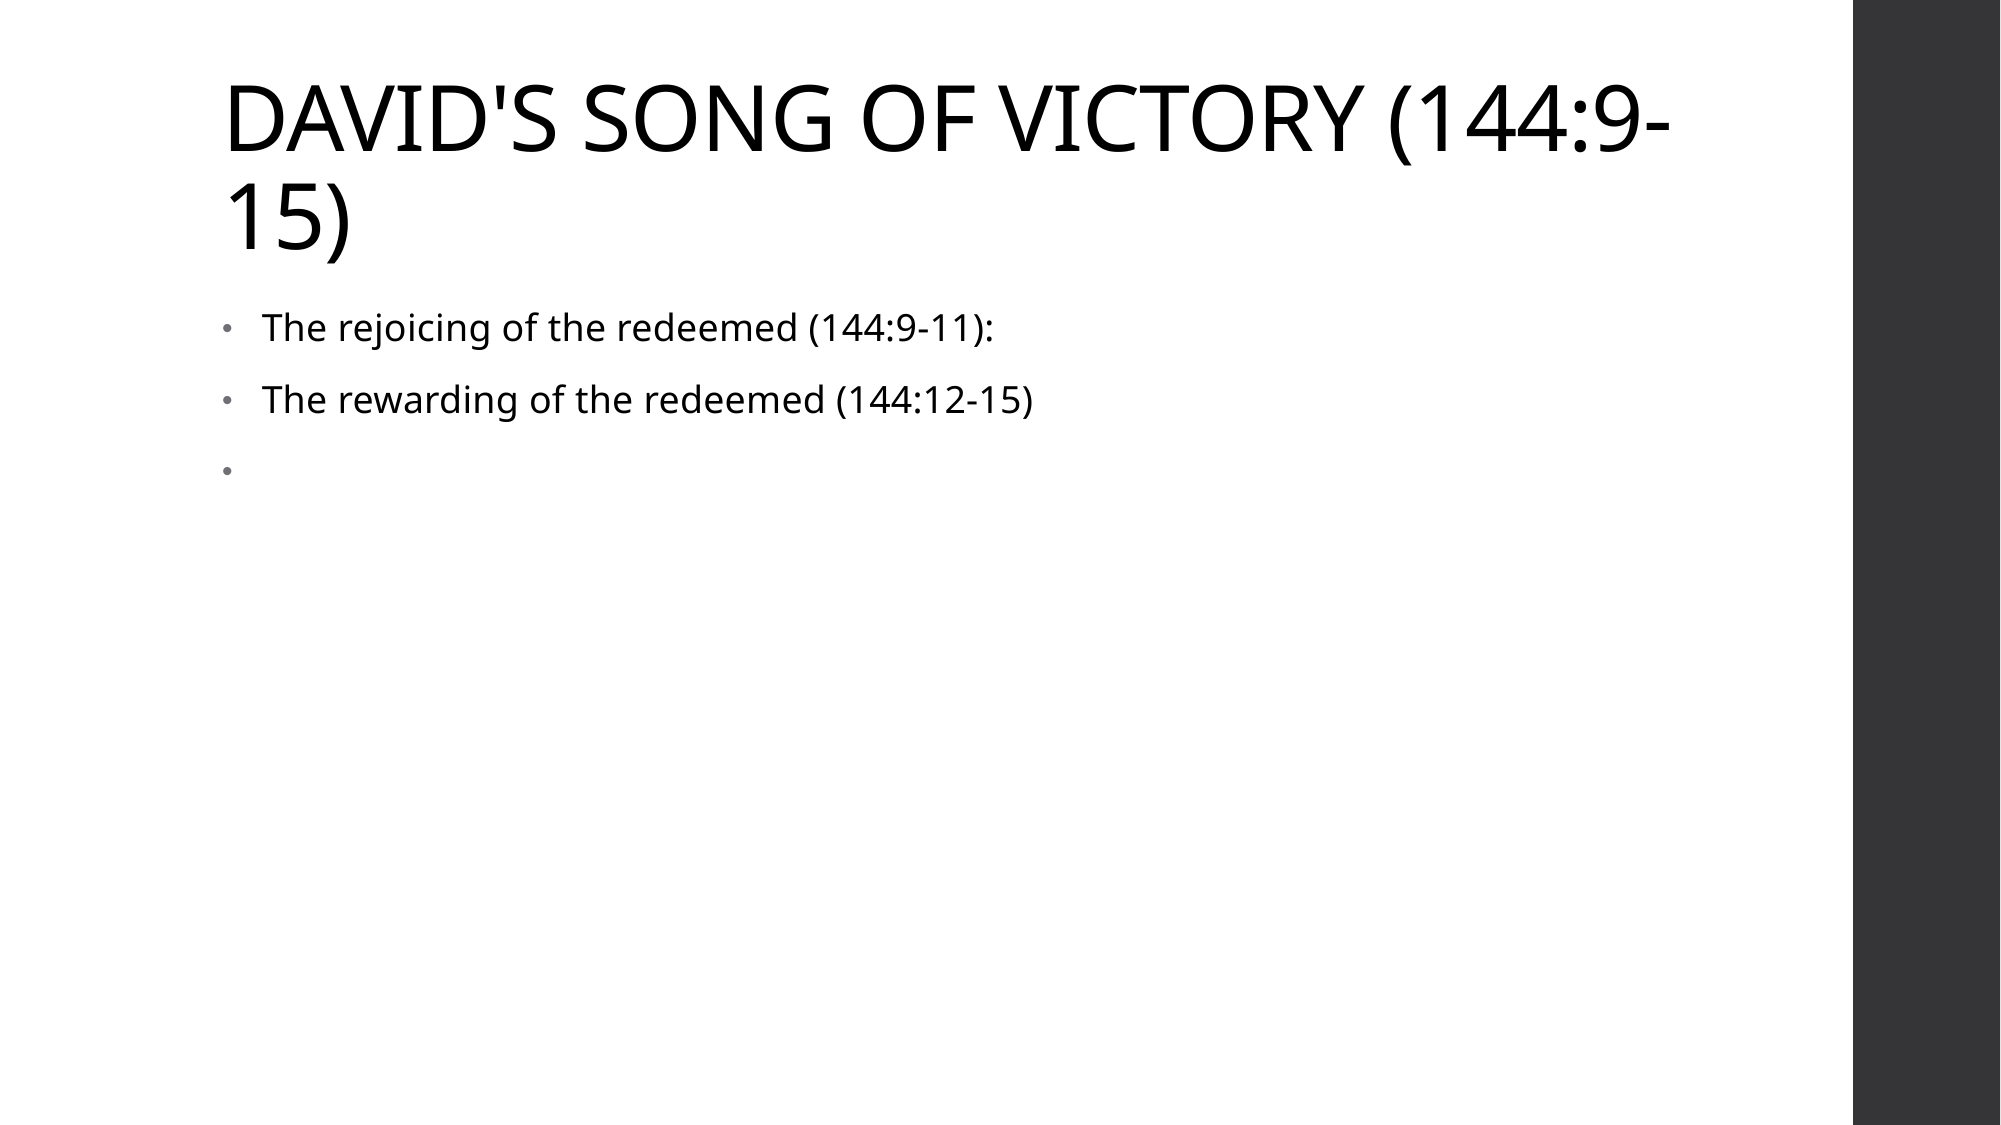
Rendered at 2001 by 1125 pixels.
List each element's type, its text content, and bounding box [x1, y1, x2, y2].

list The rejoicing of the redeemed (144:9-11): The rewarding of the redeemed (144:12-15) [206, 299, 1617, 1014]
title DAVID'S SONG OF VICTORY (144:9-15) [206, 60, 1797, 278]
